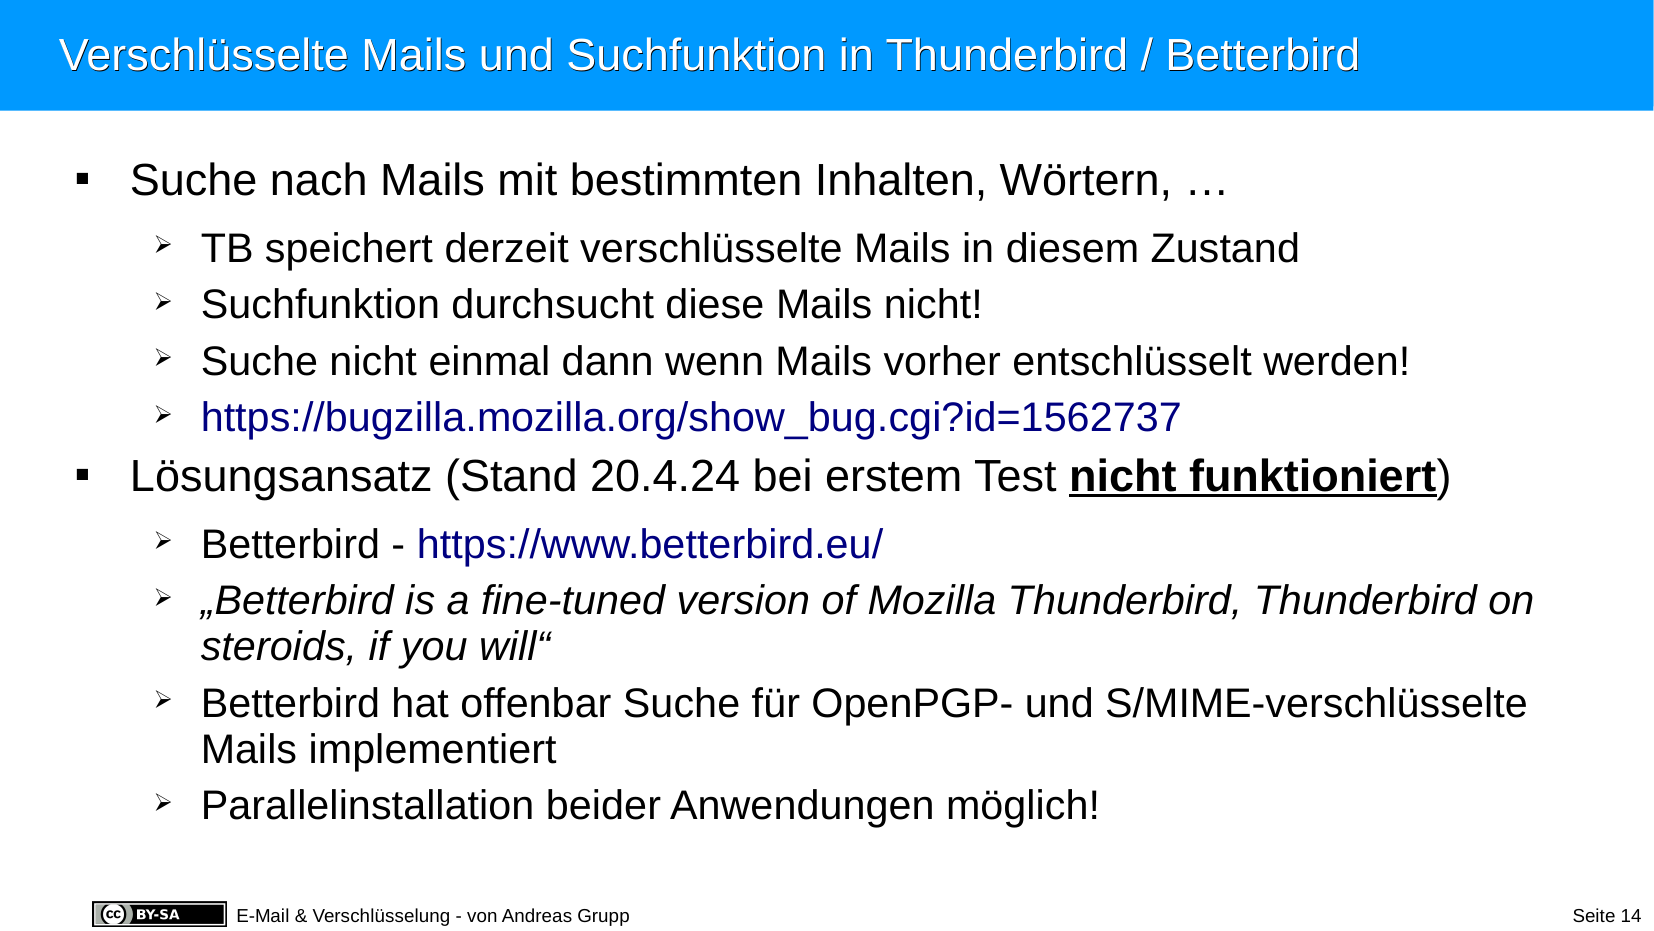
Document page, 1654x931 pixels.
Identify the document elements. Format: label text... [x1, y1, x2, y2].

list Suche nach Mails mit bestimmten Inhalten, Wörtern, … TB speichert derzeit verschlüsselte Mails in diesem Zustand Suchfunktion durchsucht diese Mails nicht! Suche nicht einmal dann wenn Mails vorher entschlüsselt werden! https://bugzilla.mozilla.org/show_bug.cgi?id=1562737 Lösungsansatz (Stand 20.4.24 bei erstem Test nicht funktioniert) Betterbird - https://www.betterbird.eu/ „Betterbird is a fine-tuned version of Mozilla Thunderbird, Thunderbird on steroids, if you will“ Betterbird hat offenbar Suche für OpenPGP- und S/MIME-verschlüsselte Mails implementiert Parallelinstallation beider Anwendungen möglich! [59, 154, 1595, 832]
picture [92, 901, 227, 927]
title Verschlüsselte Mails und Suchfunktion in Thunderbird / Betterbird [59, 21, 1506, 89]
